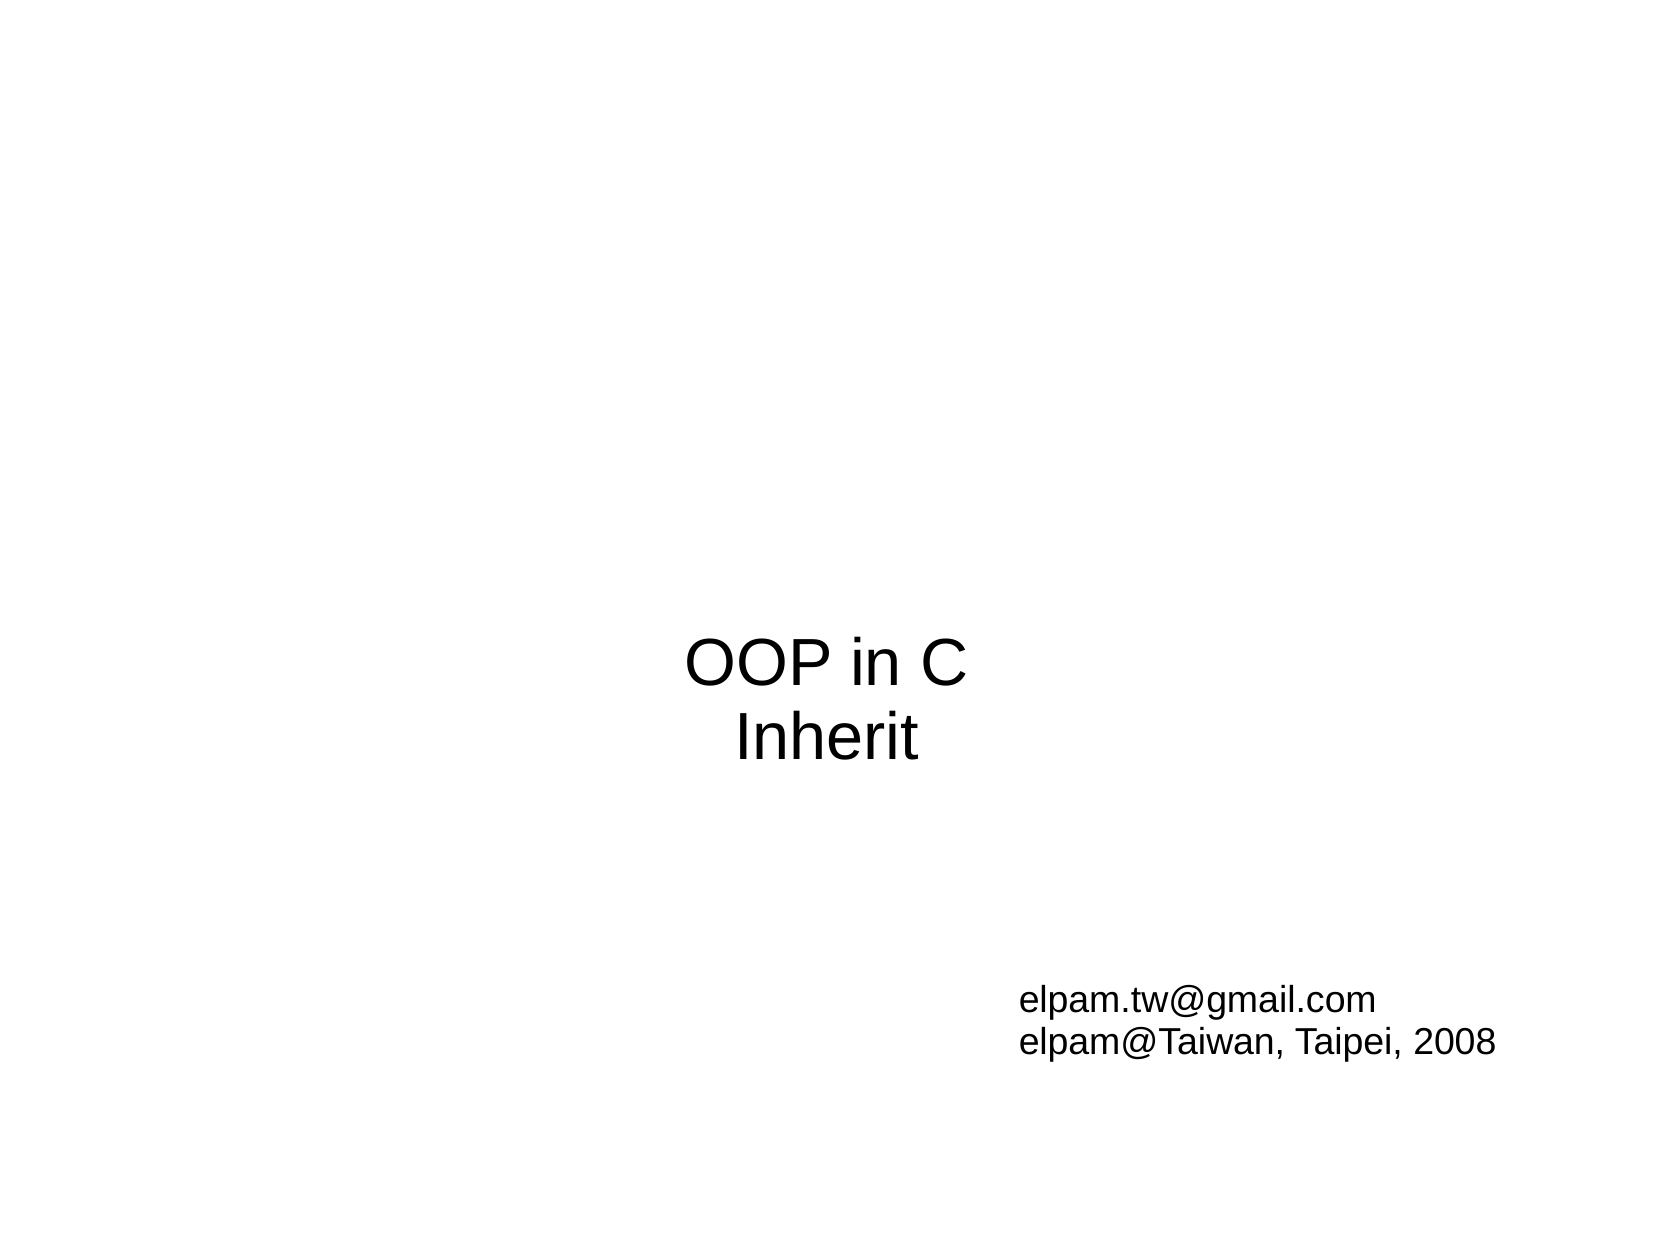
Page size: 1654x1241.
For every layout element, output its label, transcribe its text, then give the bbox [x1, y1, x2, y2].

subtitle OOP in C Inherit [82, 290, 1571, 1109]
text_box elpam.tw@gmail.com elpam@Taiwan, Taipei, 2008 [1003, 971, 1514, 1080]
